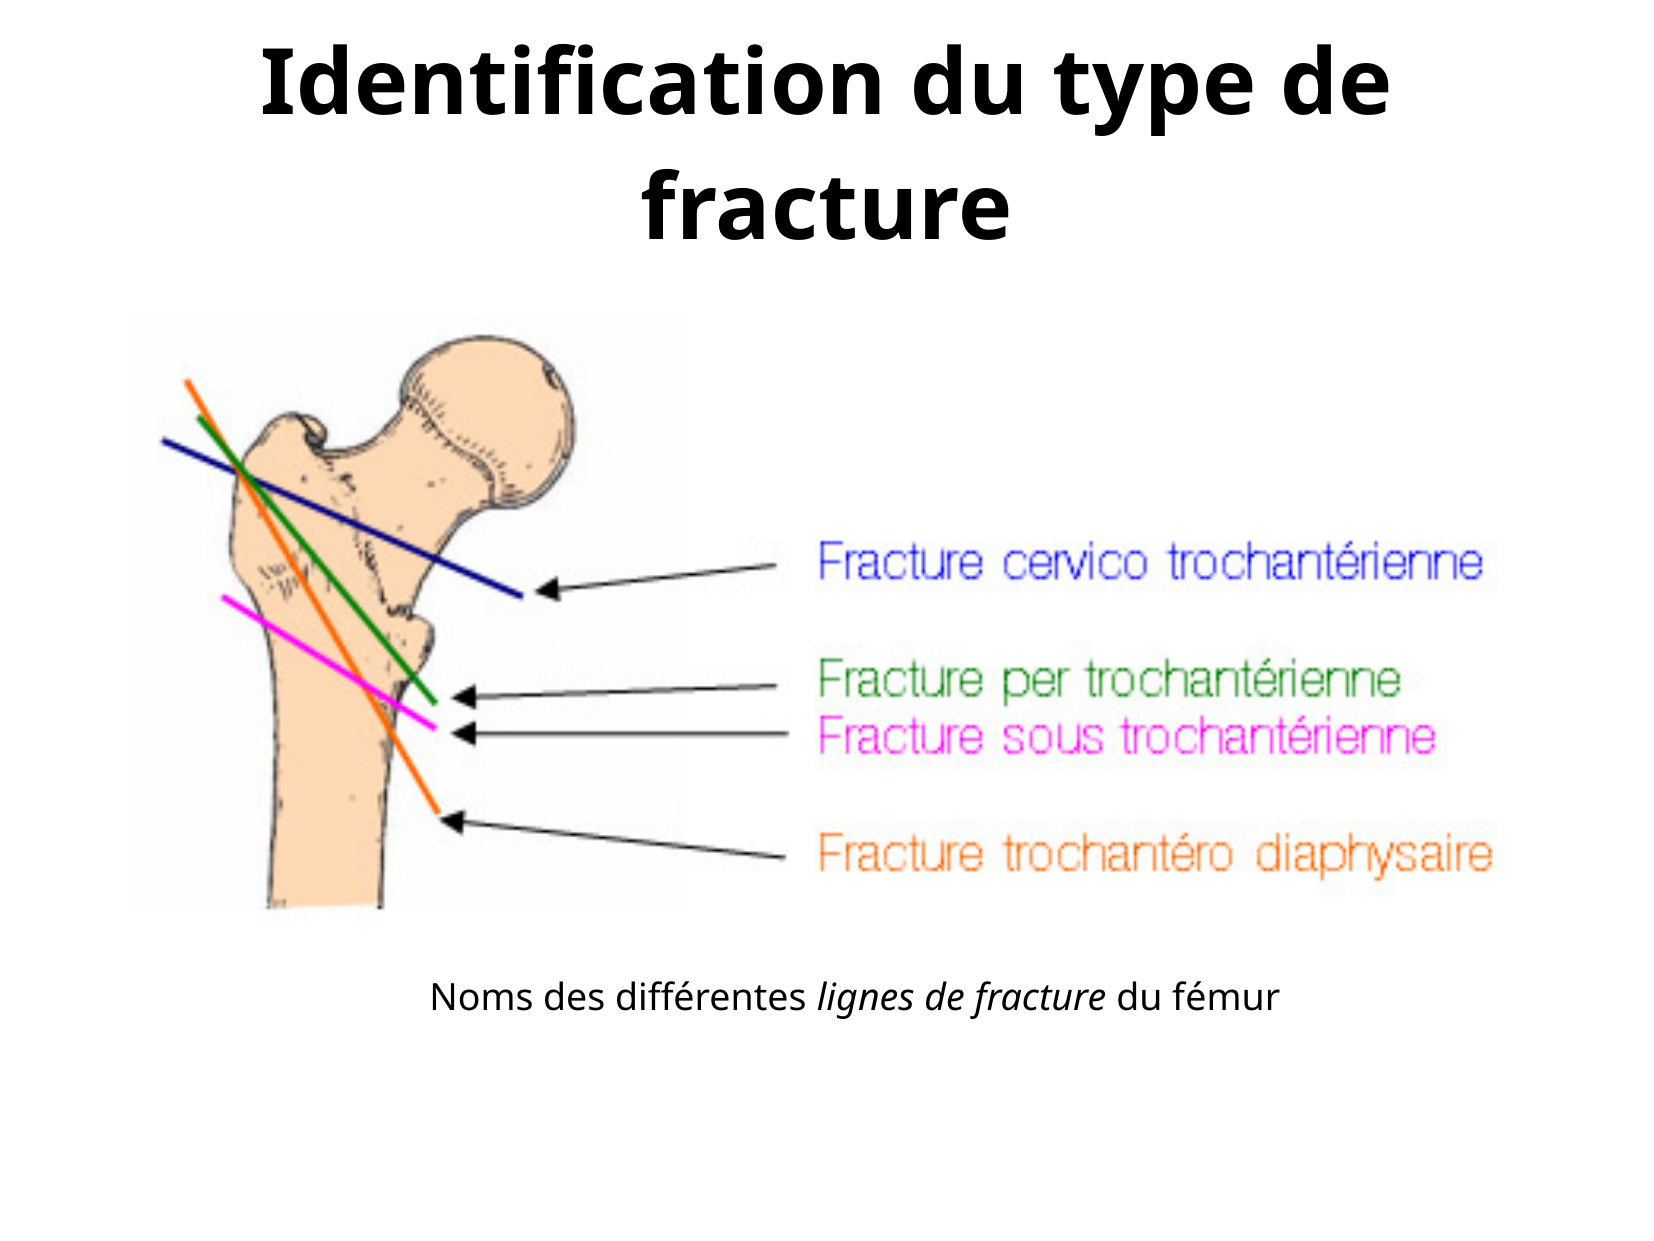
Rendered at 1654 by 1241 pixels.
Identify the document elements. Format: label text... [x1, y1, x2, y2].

text_box Noms des différentes lignes de fracture du fémur [414, 962, 1239, 1023]
picture [132, 314, 1521, 926]
title Identification du type de fracture [82, 37, 1571, 245]
